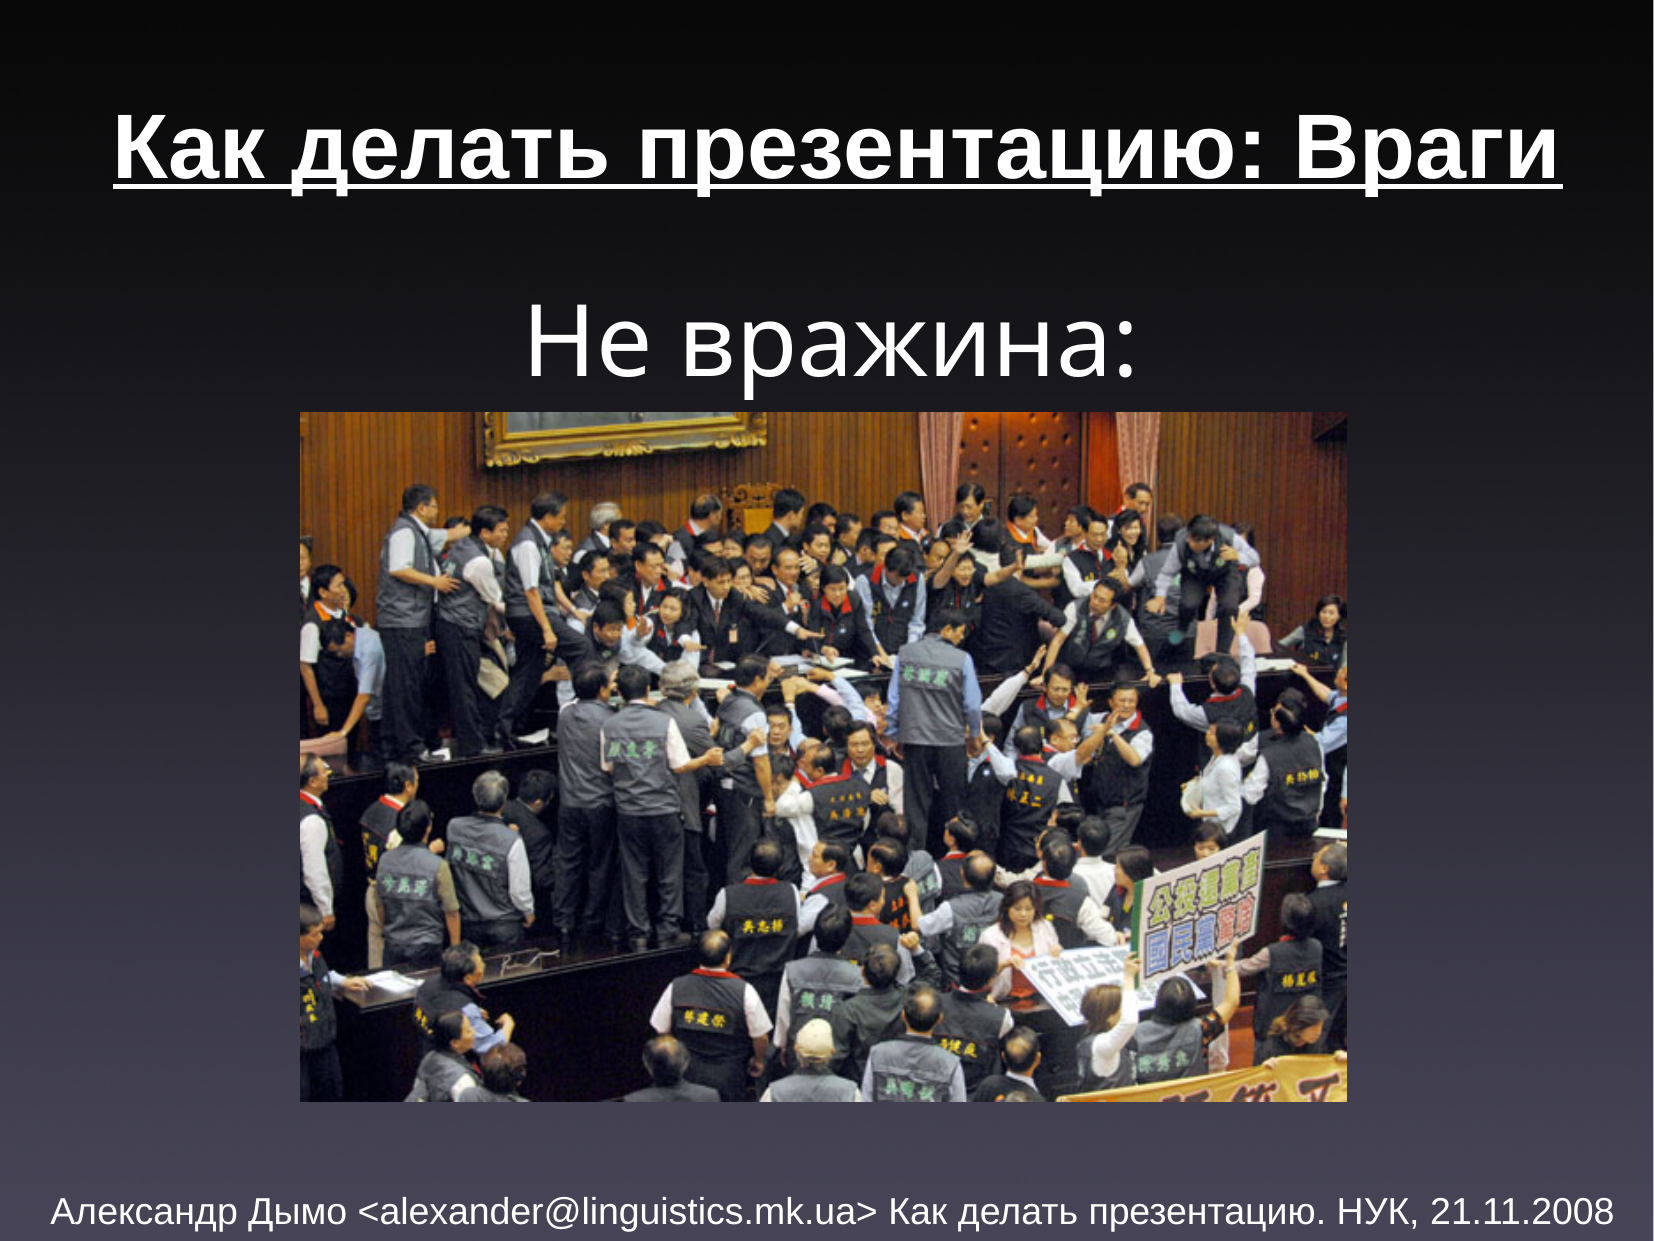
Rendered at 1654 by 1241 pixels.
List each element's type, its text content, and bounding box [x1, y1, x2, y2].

picture [0, 0, 1654, 1241]
text_box Александр Дымо <alexander@linguistics.mk.ua> Как делать презентацию. НУК, 21.11.2008 [35, 1183, 1631, 1240]
title Как делать презентацию: Враги [31, 43, 1644, 251]
subtitle Не вражина: [86, 224, 1575, 451]
